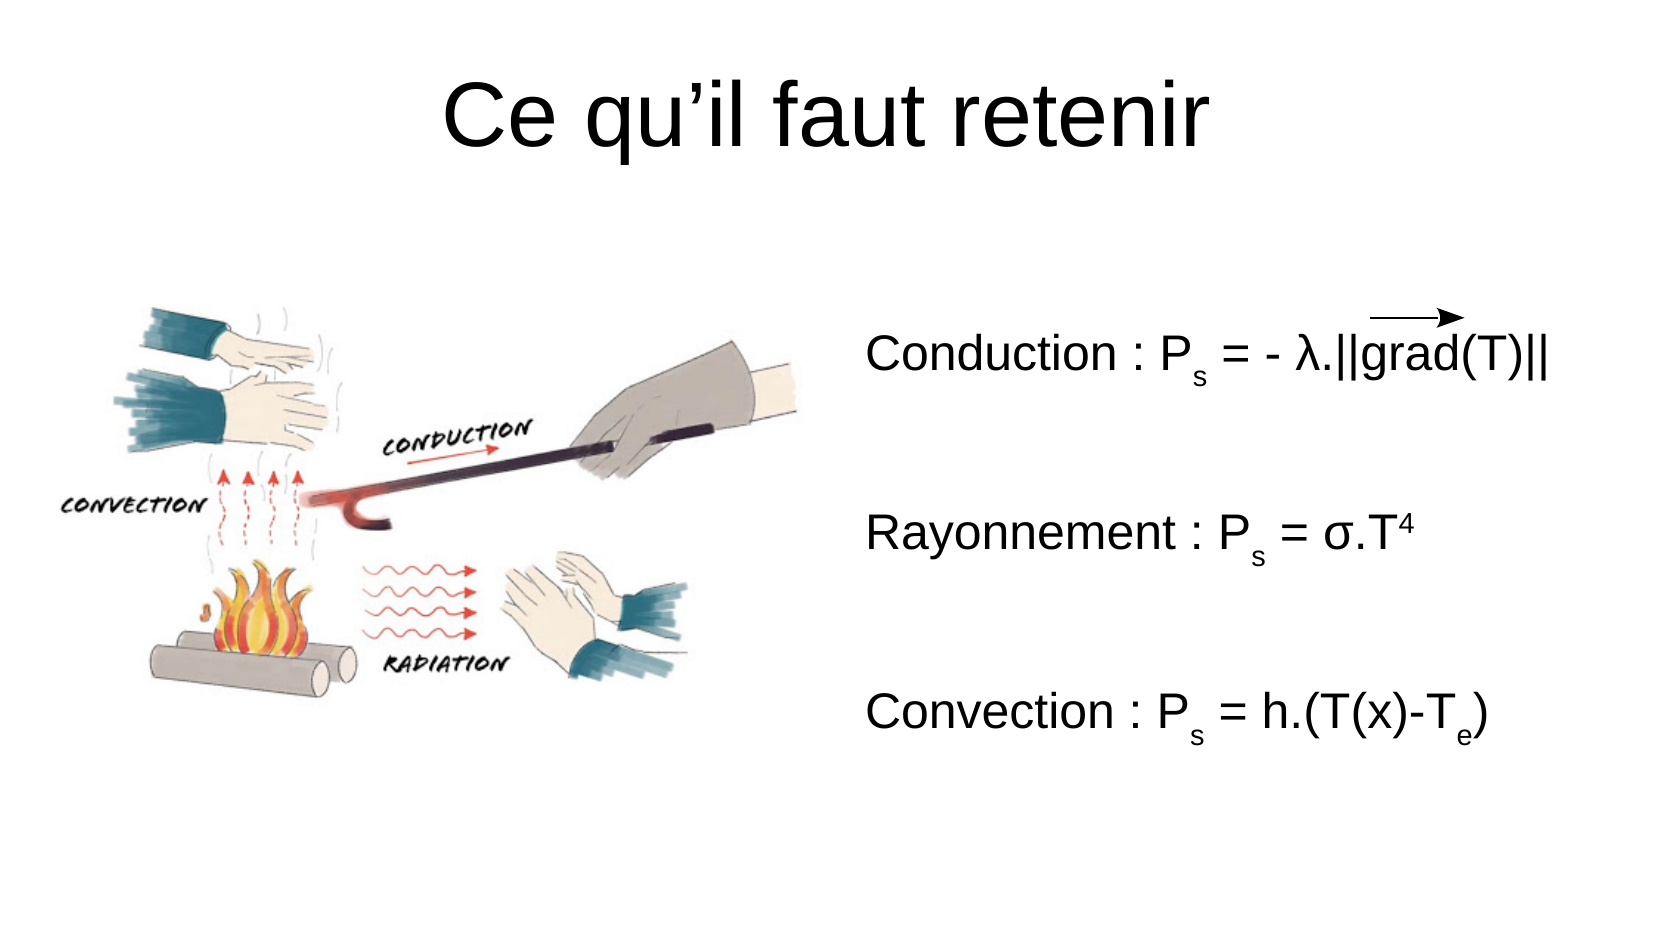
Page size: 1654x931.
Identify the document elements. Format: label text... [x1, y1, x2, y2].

title Ce qu’il faut retenir [82, 37, 1571, 193]
picture [47, 259, 803, 776]
text_box Conduction : Ps = - λ.||grad(T)|| Rayonnement : Ps = σ.T4 Convection : Ps = h.(T(x)-Te) [850, 317, 1607, 827]
